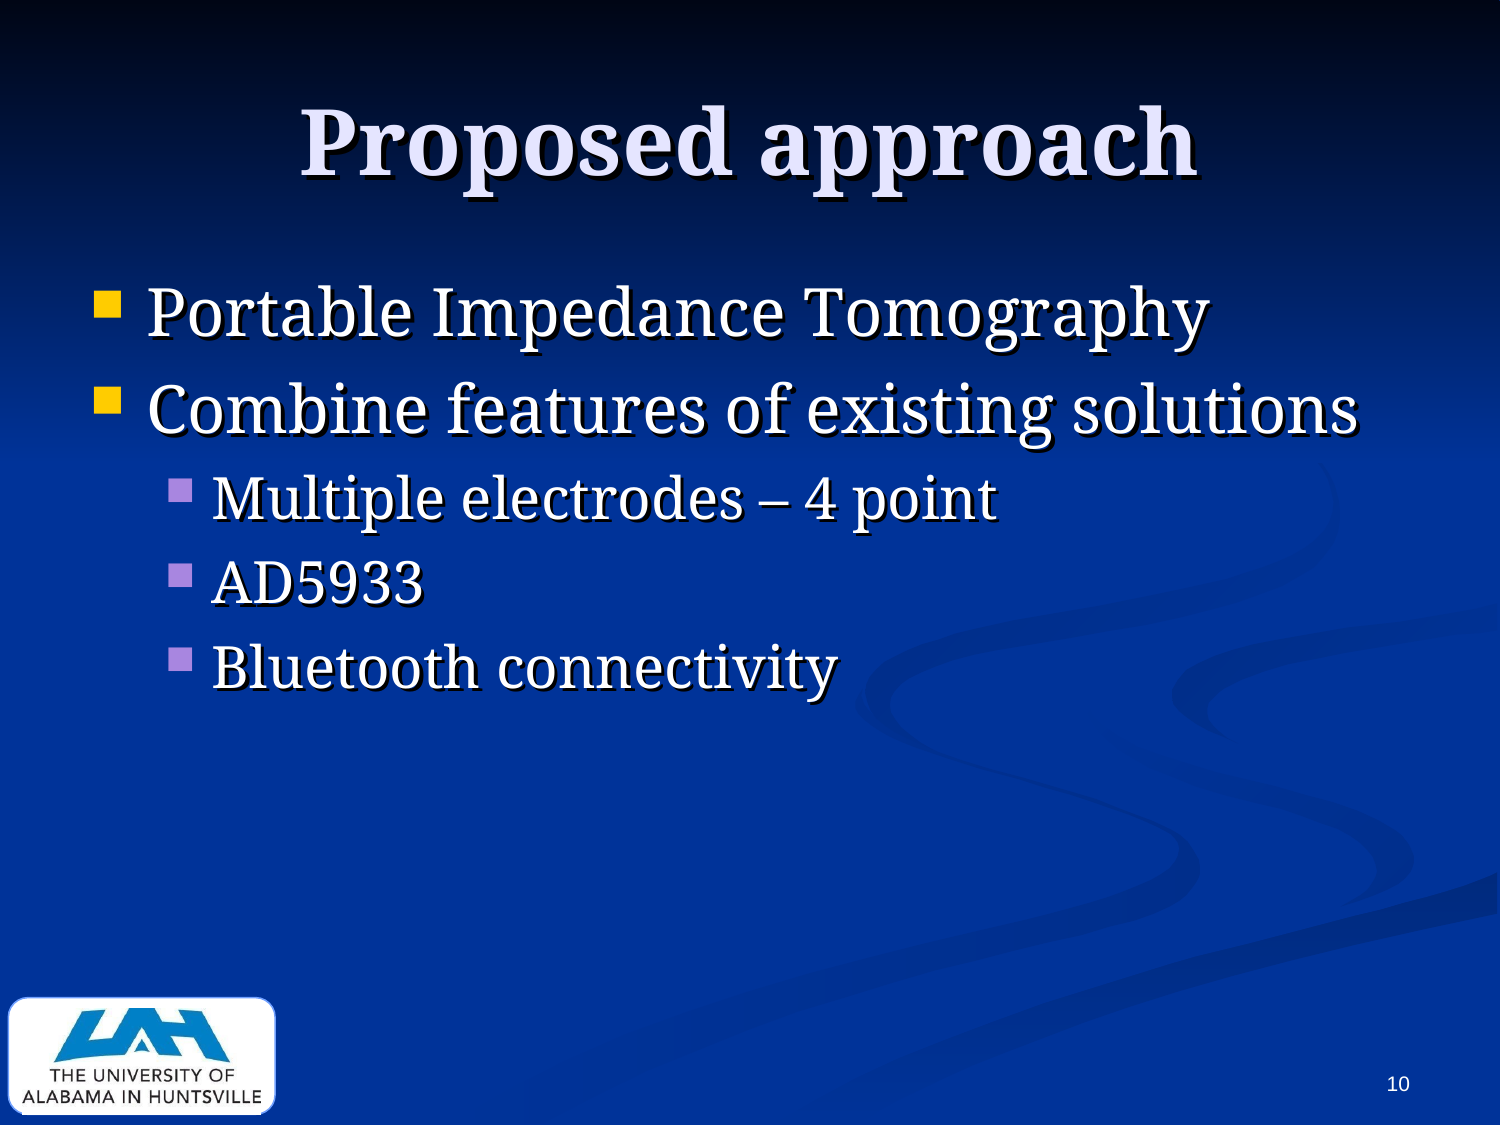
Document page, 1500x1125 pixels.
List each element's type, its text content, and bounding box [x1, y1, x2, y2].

list Portable Impedance Tomography Combine features of existing solutions Multiple electrodes – 4 point AD5933 Bluetooth connectivity [75, 262, 1426, 1050]
picture [22, 1008, 261, 1115]
text_box <number> [1324, 1062, 1426, 1104]
title Proposed approach [75, 45, 1426, 233]
